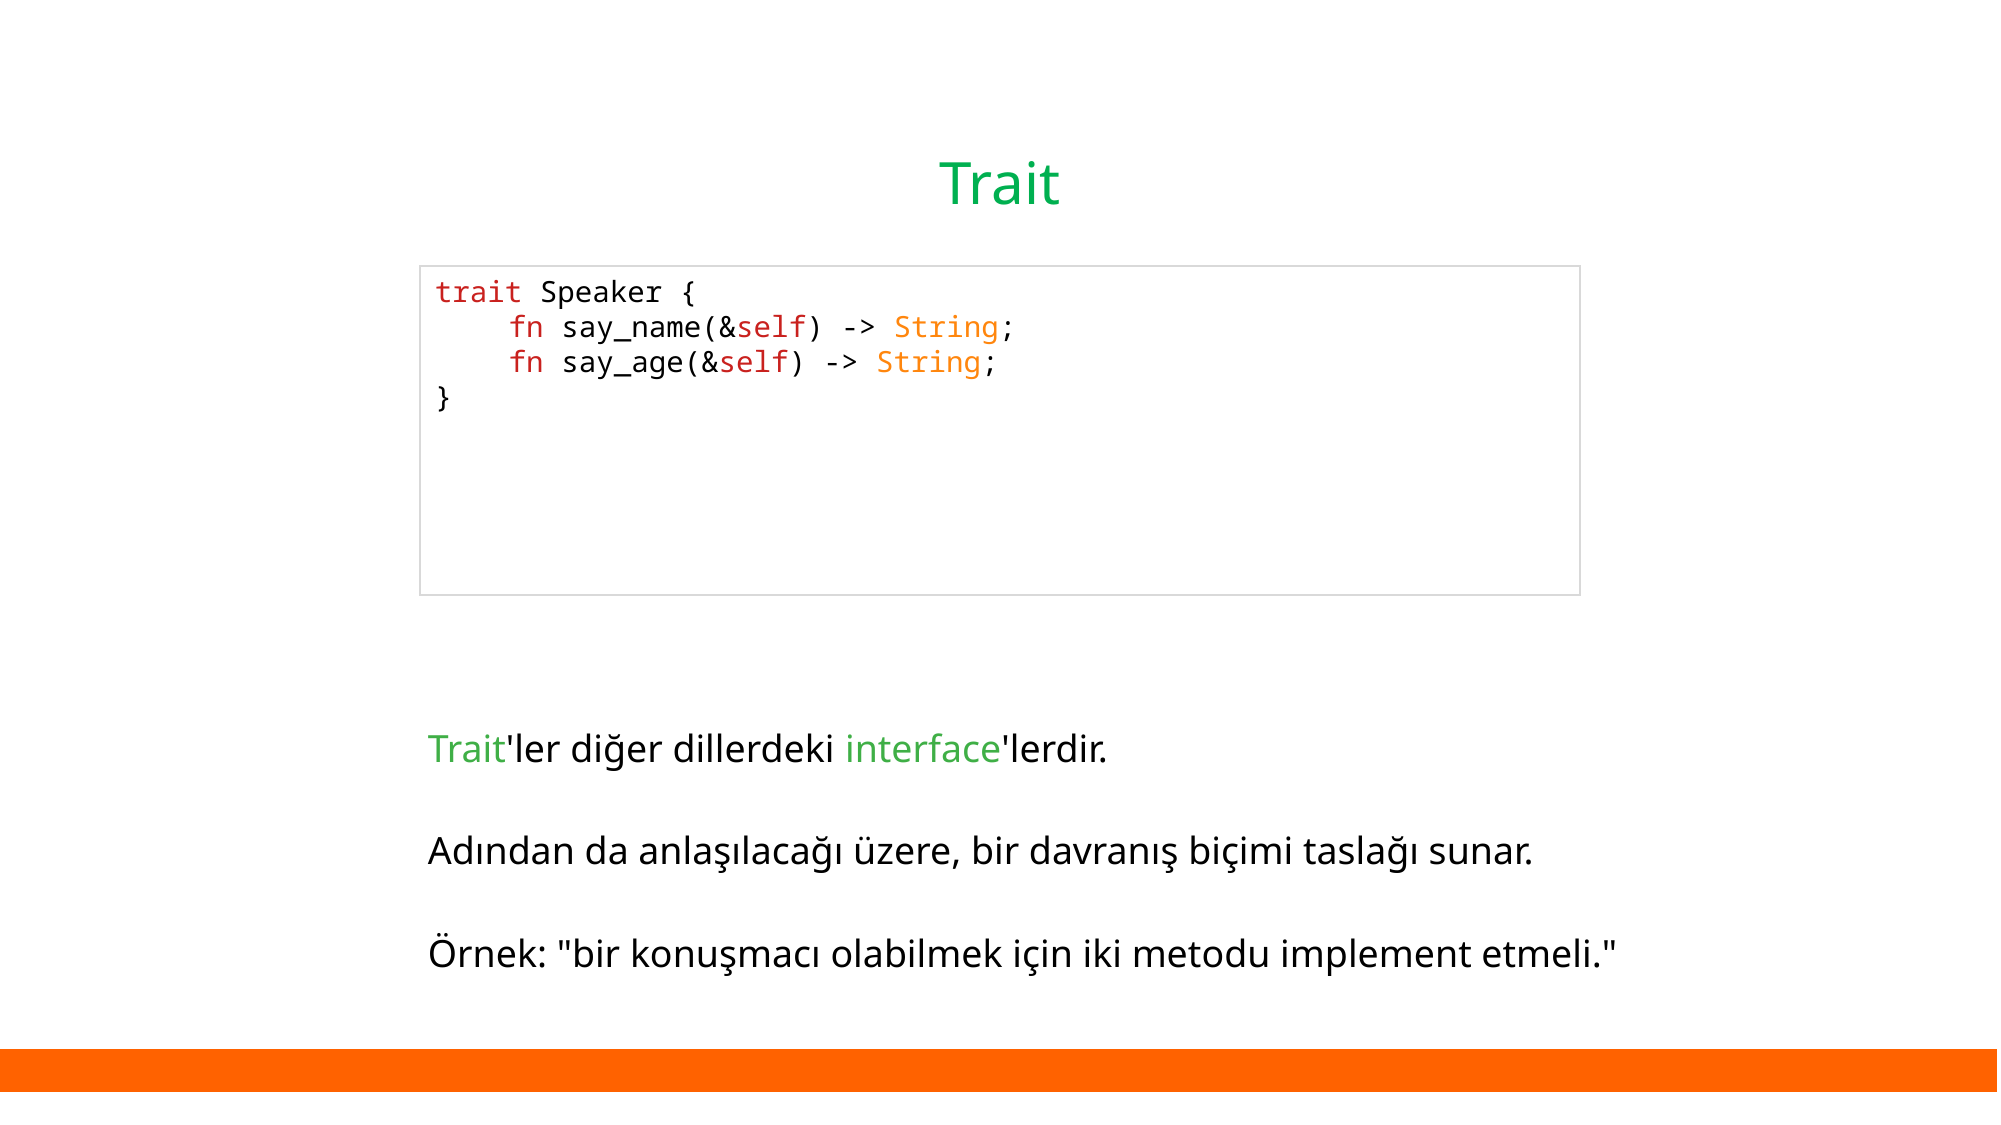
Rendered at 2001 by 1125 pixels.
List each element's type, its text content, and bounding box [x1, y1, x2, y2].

text_box [0, 1049, 1997, 1092]
text_box Trait'ler diğer dillerdeki interface'lerdir. Adından da anlaşılacağı üzere, bir davranış biçimi taslağı sunar. Örnek: "bir konuşmacı olabilmek için iki metodu implement etmeli." [413, 715, 1587, 941]
list Trait [420, 146, 1580, 237]
text_box trait Speaker { fn say_name(&self) -> String; fn say_age(&self) -> String; } [419, 265, 1581, 596]
